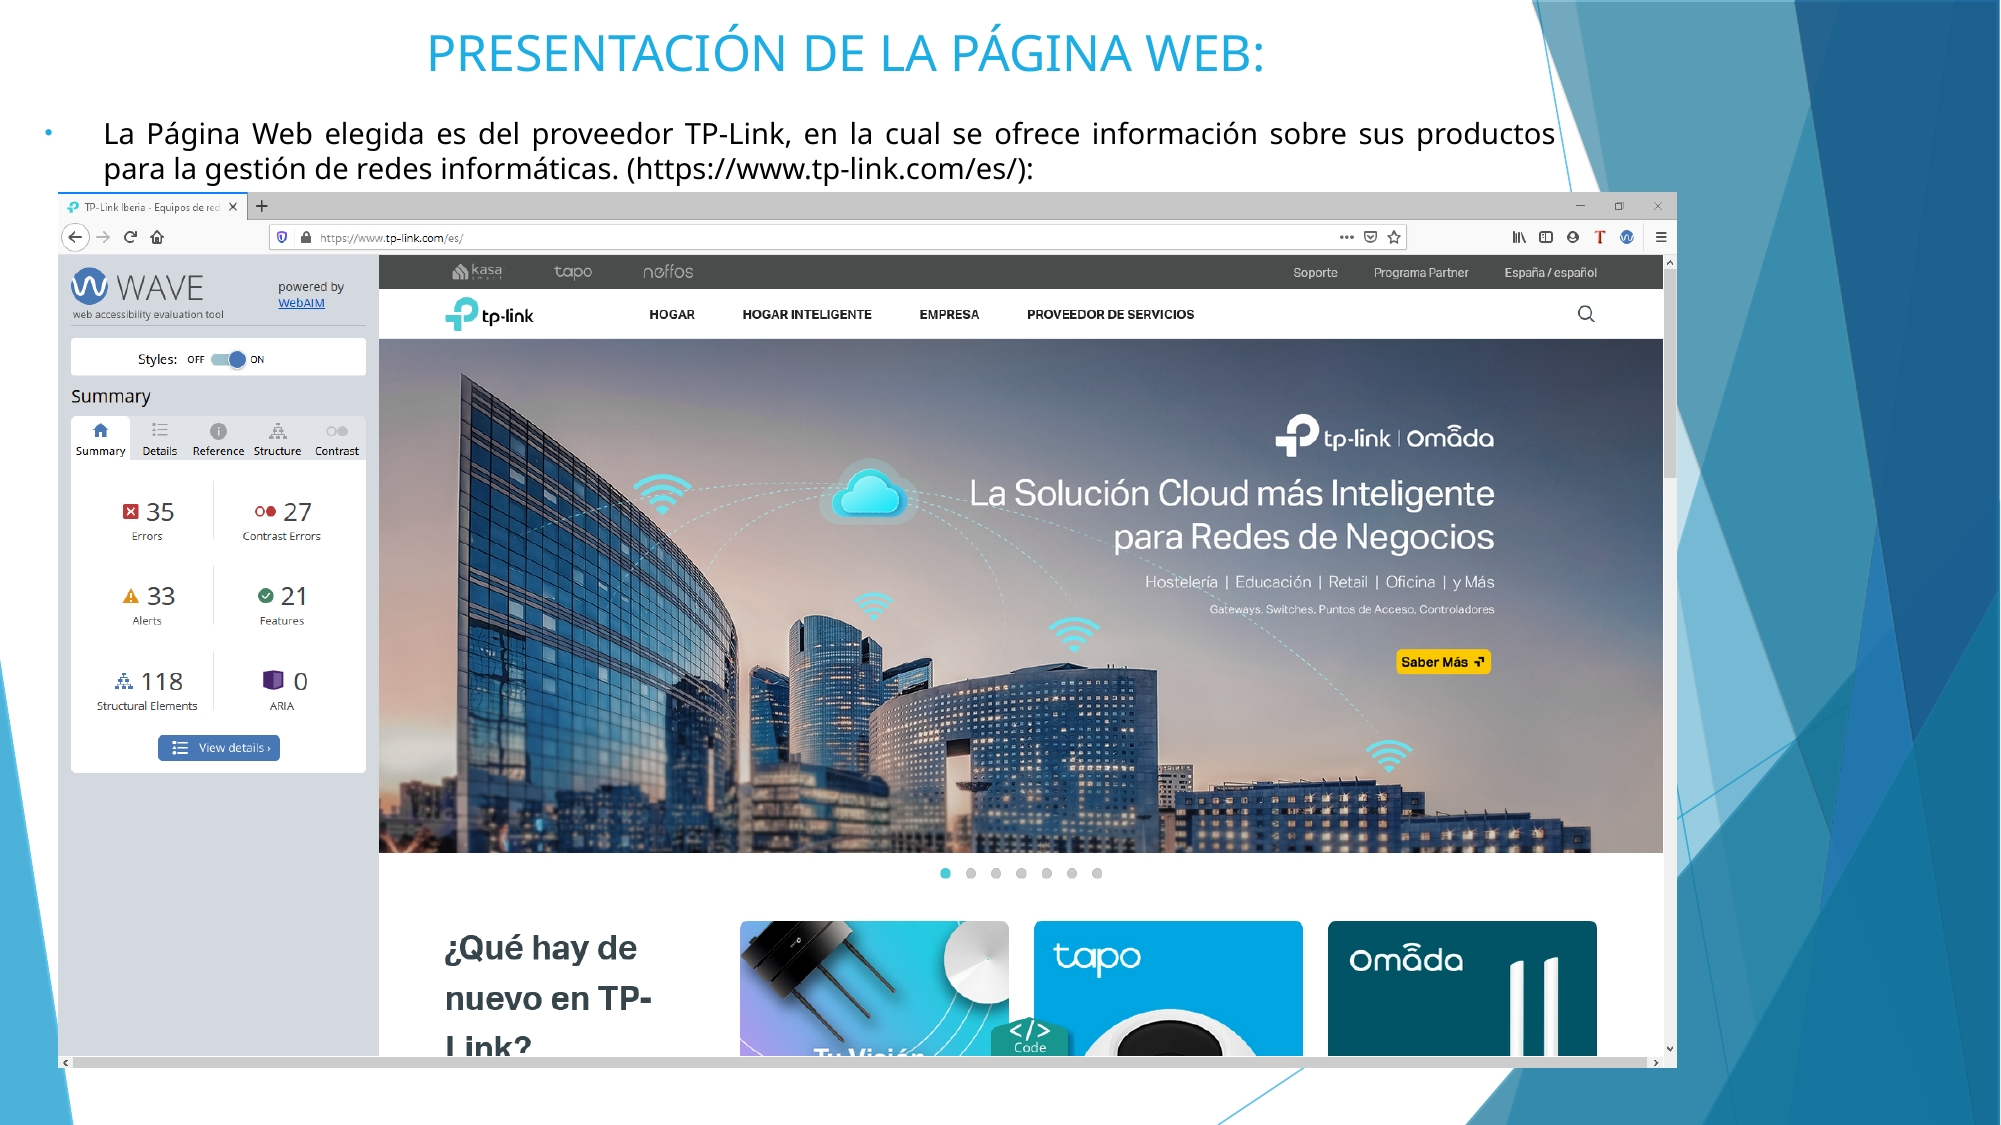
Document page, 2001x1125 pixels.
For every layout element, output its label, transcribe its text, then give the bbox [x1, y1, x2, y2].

picture [58, 192, 1677, 1068]
title PRESENTACIÓN DE LA PÁGINA WEB: [15, 14, 1677, 127]
list La Página Web elegida es del proveedor TP-Link, en la cual se ofrece información sobre sus productos para la gestión de redes informáticas. (https://www.tp-link.com/es/): [29, 107, 1572, 745]
